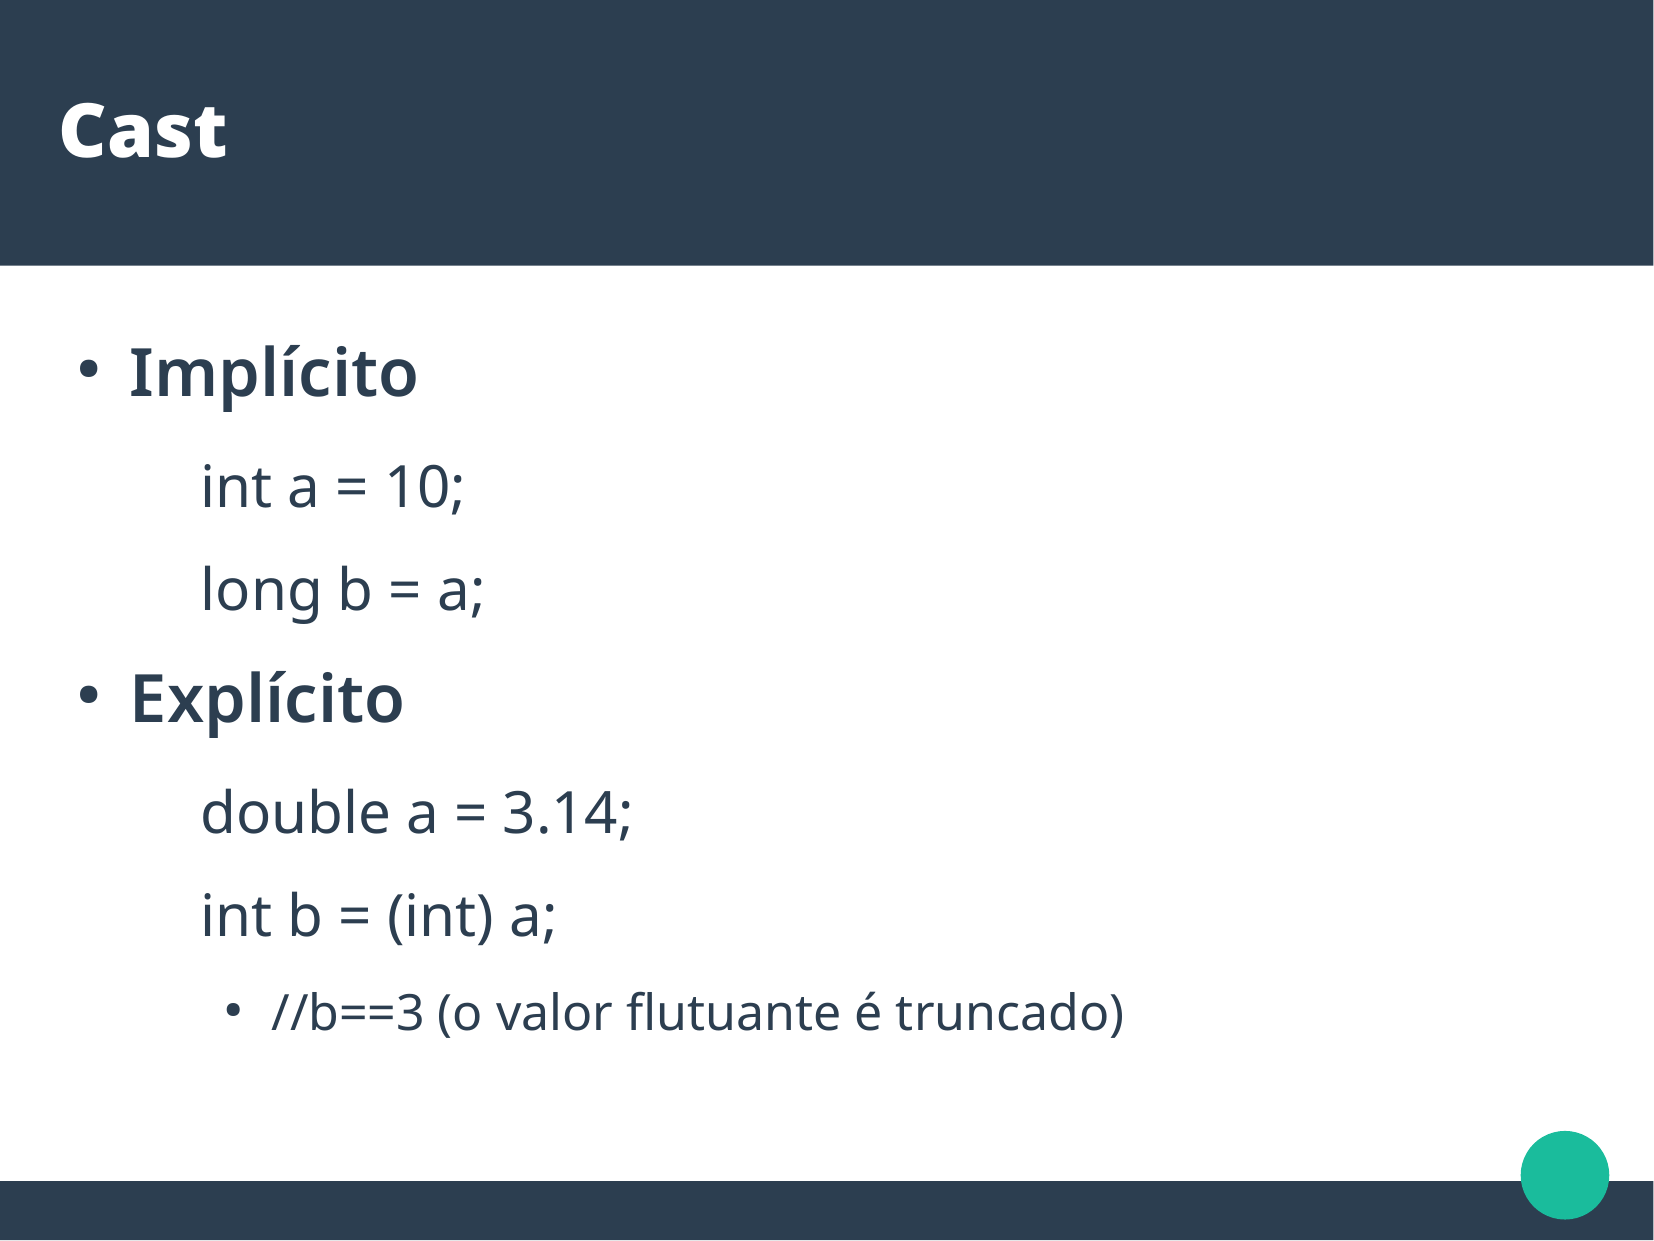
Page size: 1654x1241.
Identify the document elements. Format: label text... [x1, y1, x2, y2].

list Implícito int a = 10; long b = a; Explícito double a = 3.14; int b = (int) a; //b==3 (o valor flutuante é truncado) [59, 324, 1595, 1152]
title Cast [59, 49, 1595, 207]
